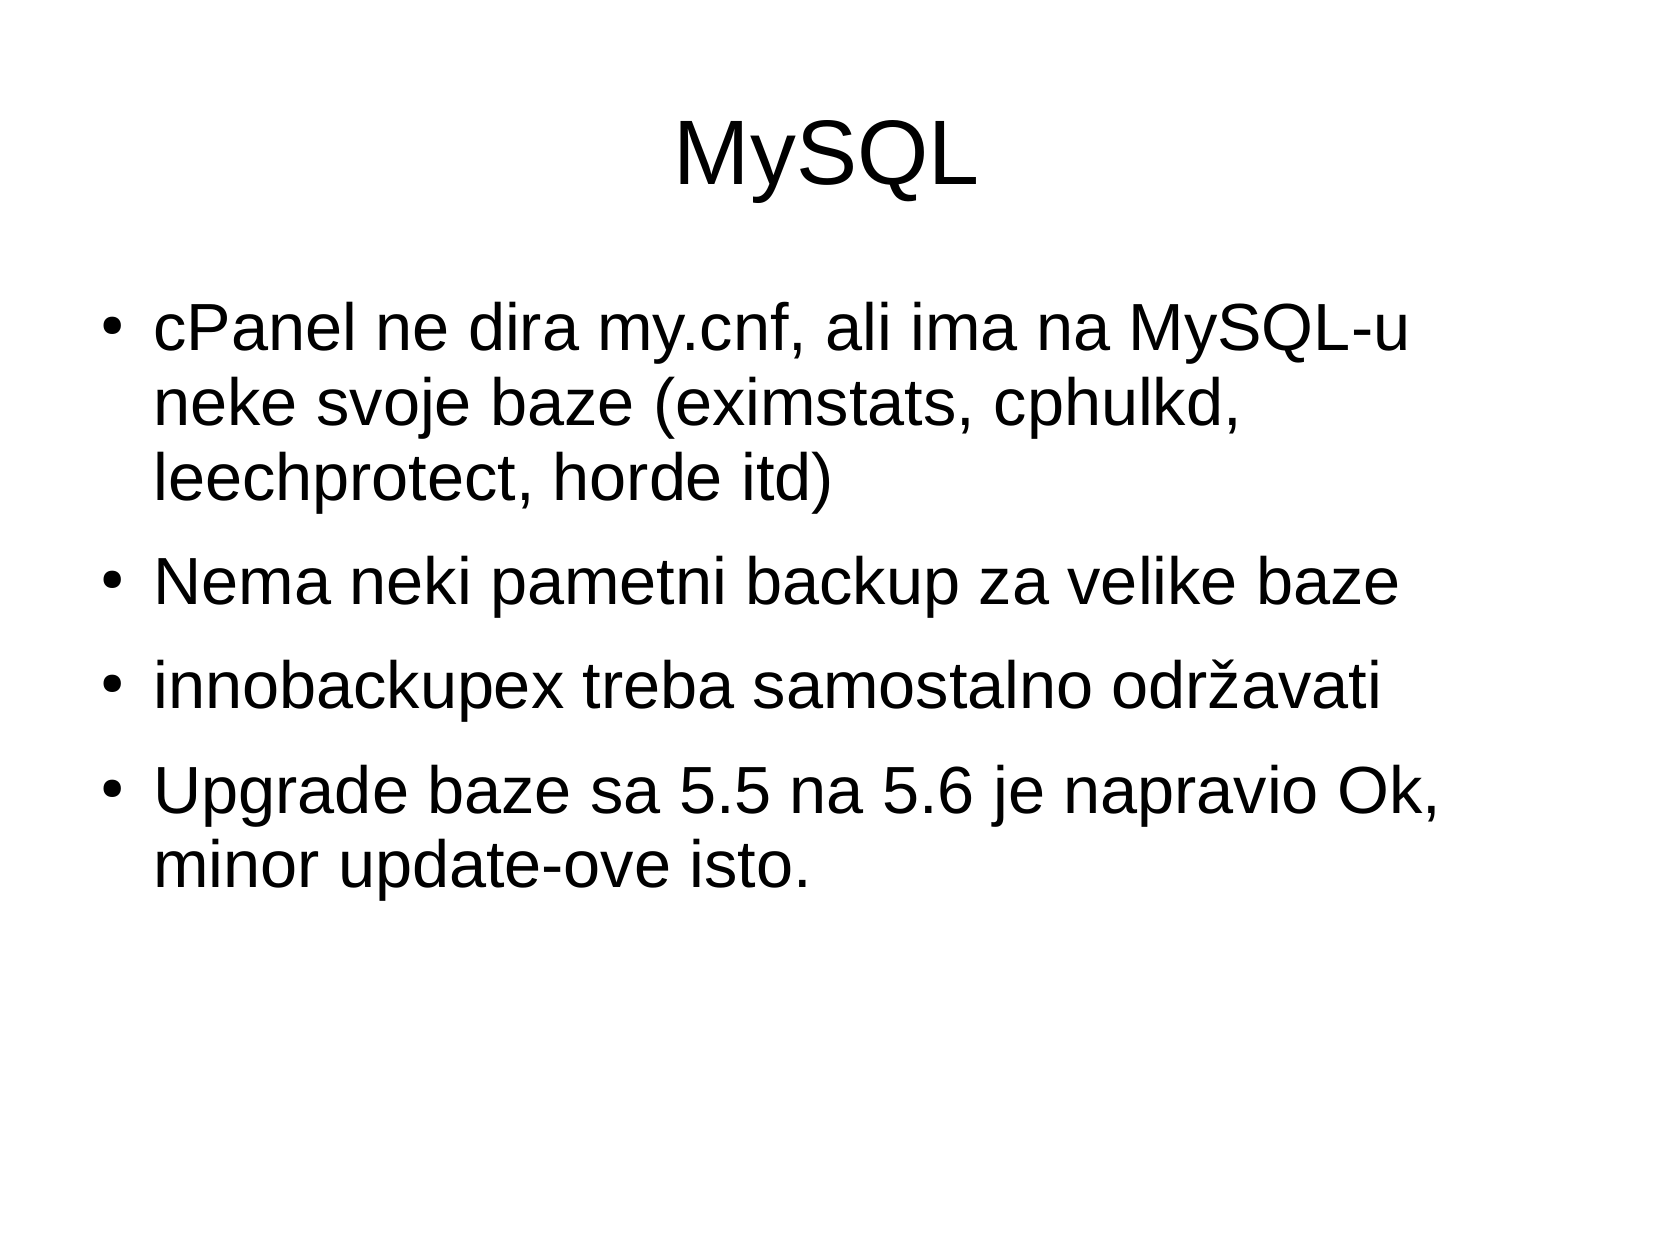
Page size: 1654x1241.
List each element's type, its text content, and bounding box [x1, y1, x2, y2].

title MySQL [82, 49, 1571, 257]
list cPanel ne dira my.cnf, ali ima na MySQL-u neke svoje baze (eximstats, cphulkd, leechprotect, horde itd) Nema neki pametni backup za velike baze innobackupex treba samostalno održavati Upgrade baze sa 5.5 na 5.6 je napravio Ok, minor update-ove isto. [82, 290, 1571, 1010]
